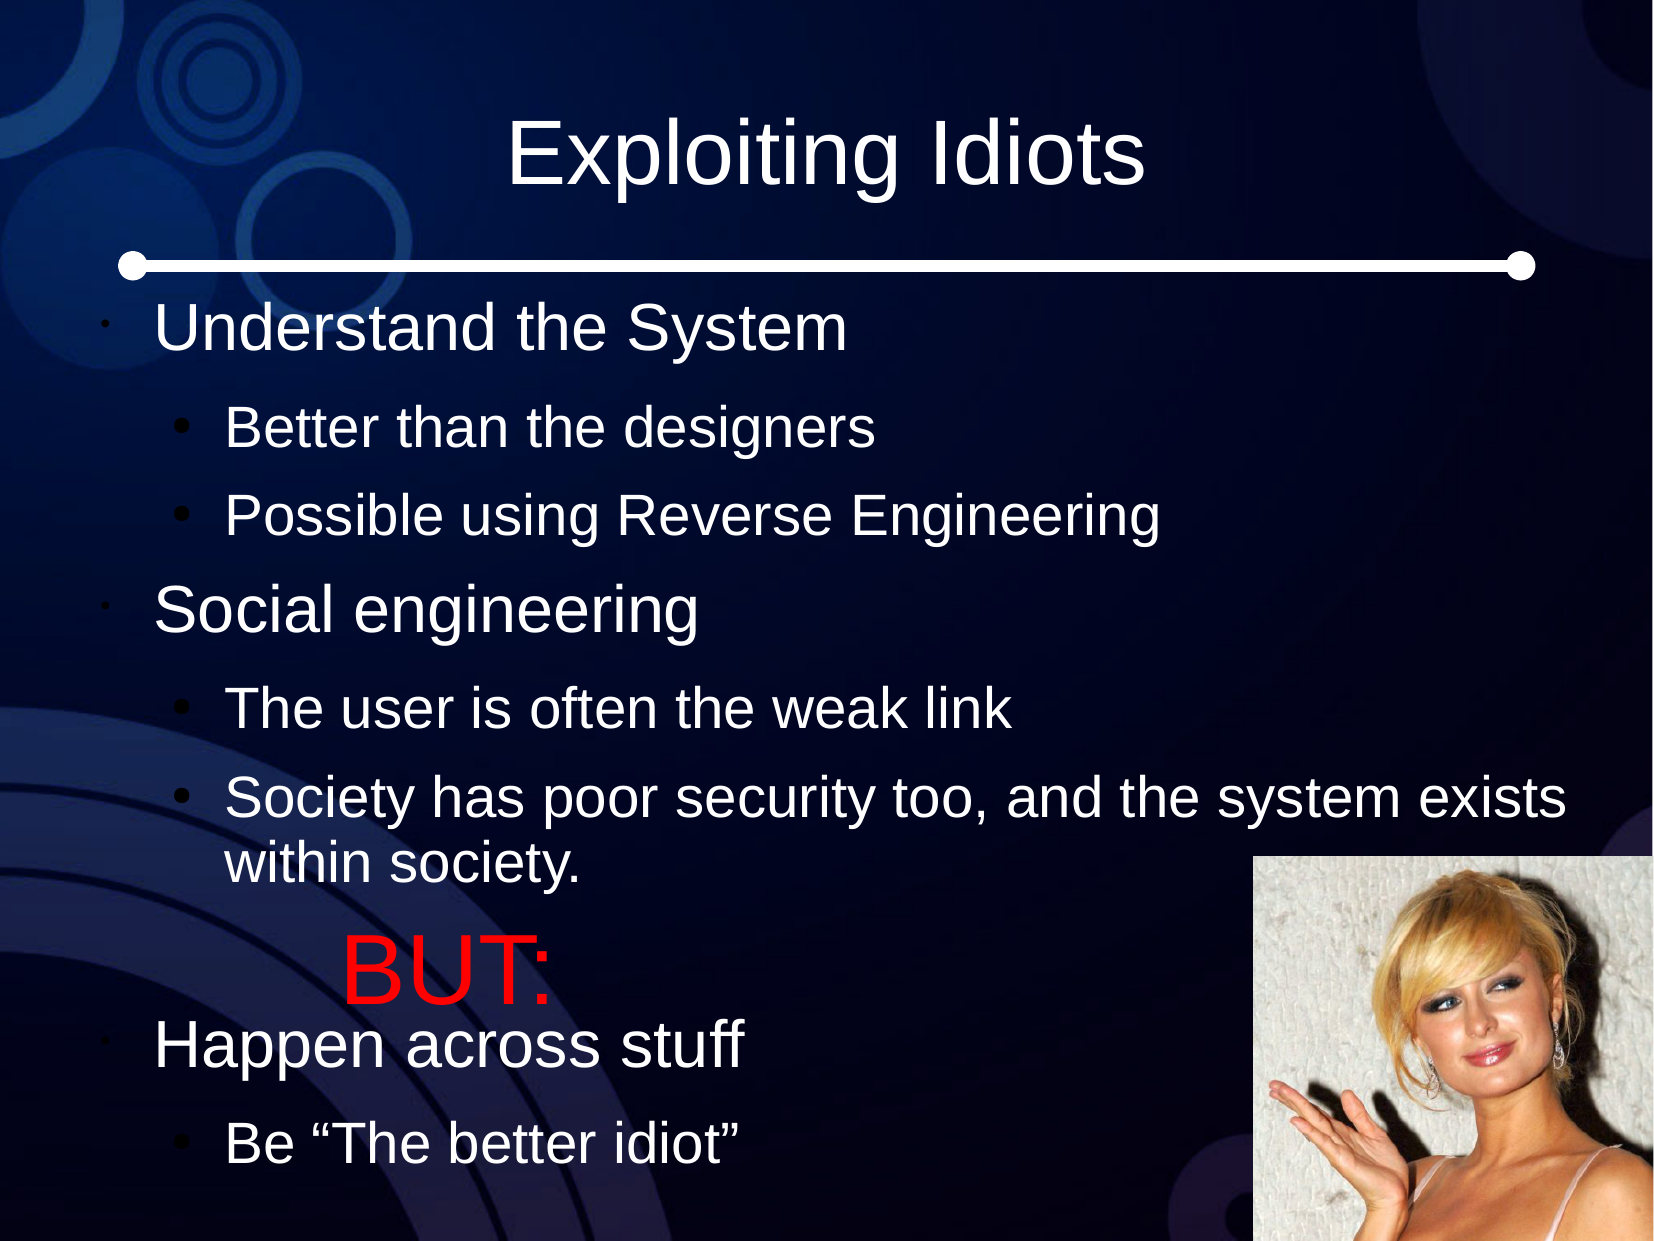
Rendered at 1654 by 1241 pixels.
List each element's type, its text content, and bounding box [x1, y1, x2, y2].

list Understand the System Better than the designers Possible using Reverse Engineering Social engineering The user is often the weak link Society has poor security too, and the system exists within society. Happen across stuff Be “The better idiot” [82, 290, 1571, 1177]
picture [0, 0, 1654, 1241]
text_box BUT: [324, 906, 572, 1034]
title Exploiting Idiots [82, 49, 1571, 257]
